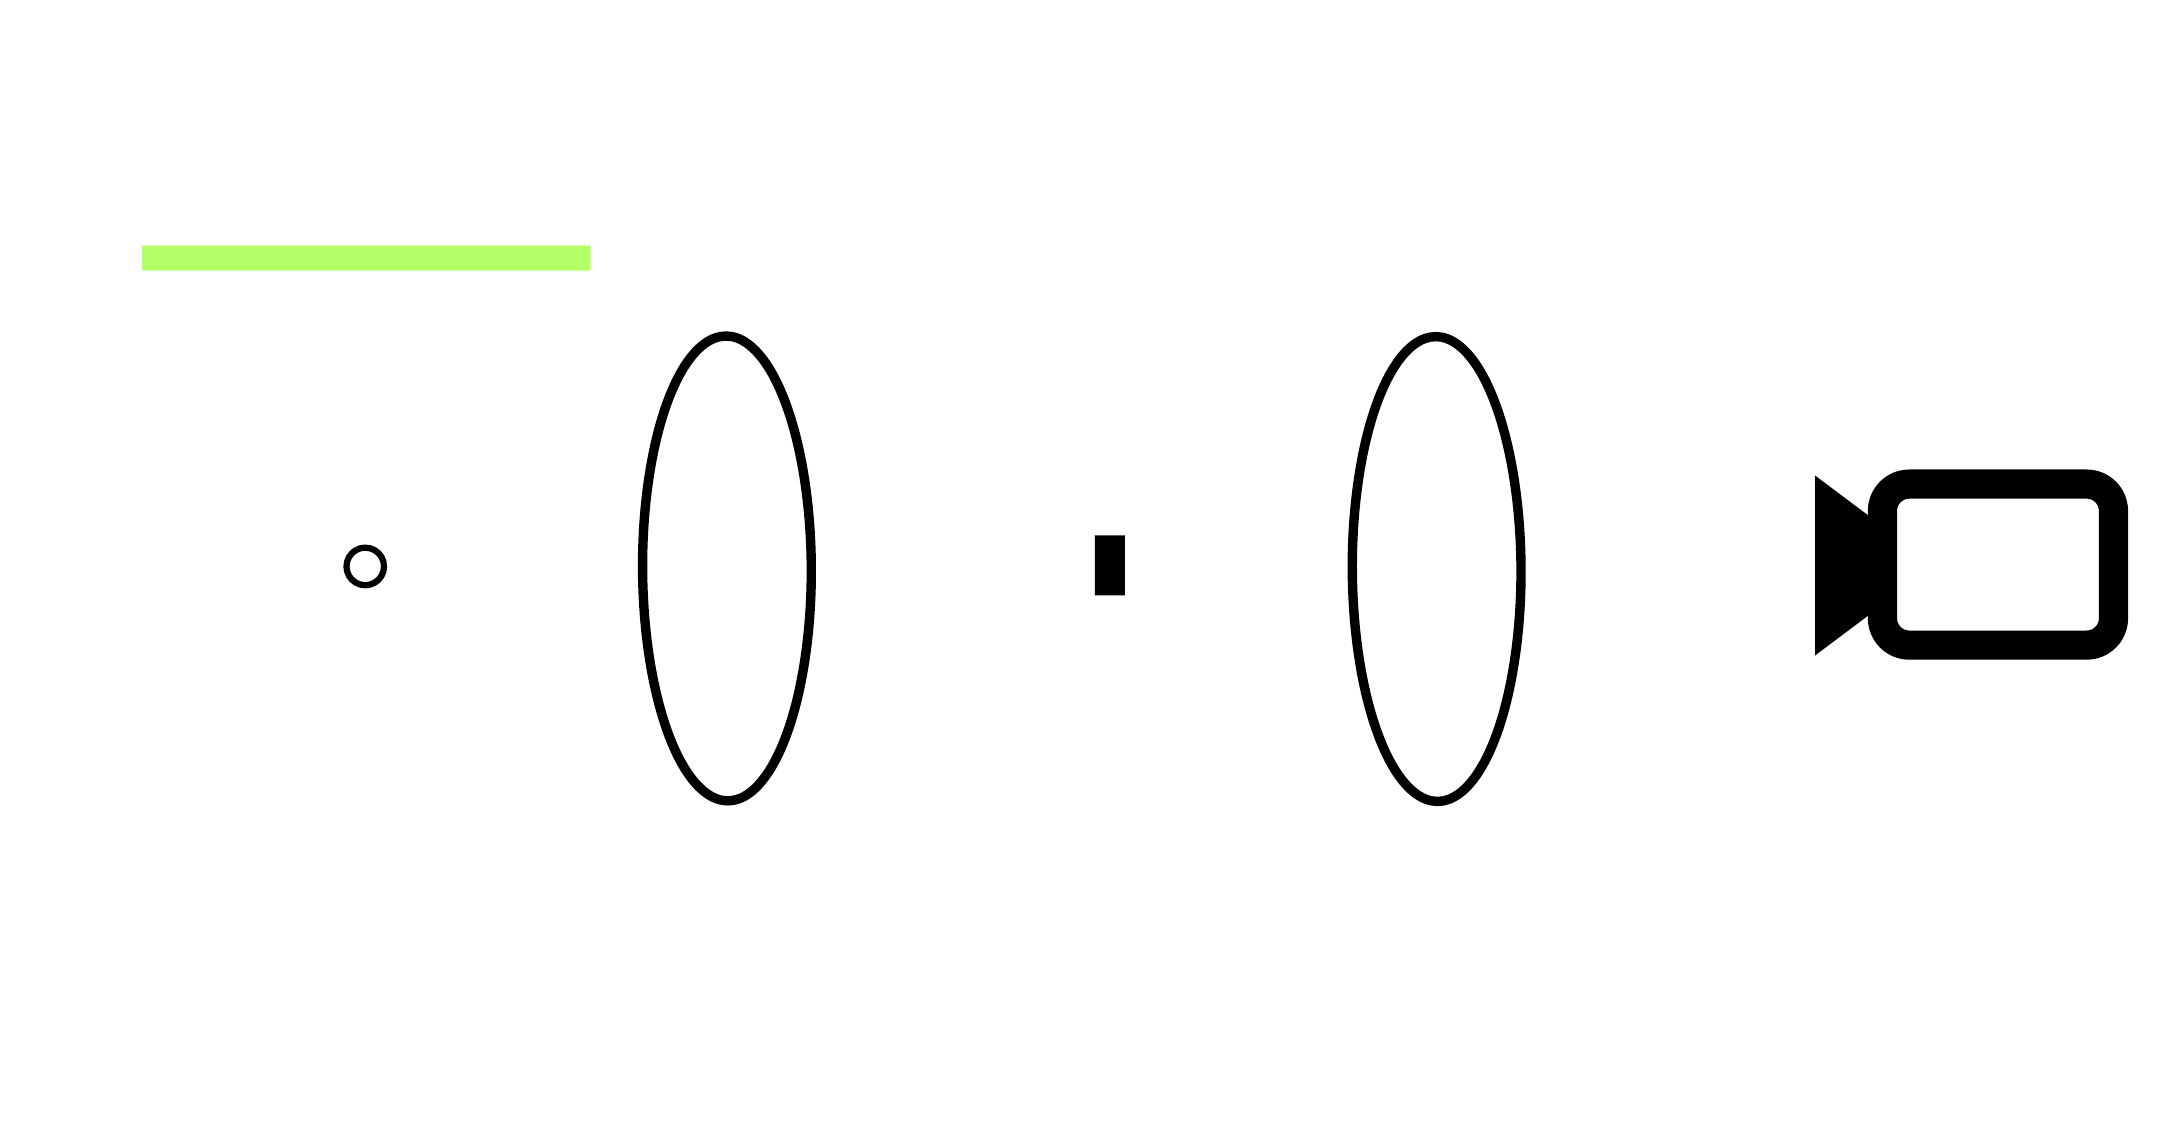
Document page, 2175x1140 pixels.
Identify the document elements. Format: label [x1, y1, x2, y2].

text_box [1882, 484, 2114, 646]
text_box [642, 336, 812, 801]
text_box [1094, 535, 1125, 596]
text_box [1352, 336, 1522, 802]
text_box [1815, 475, 1876, 656]
